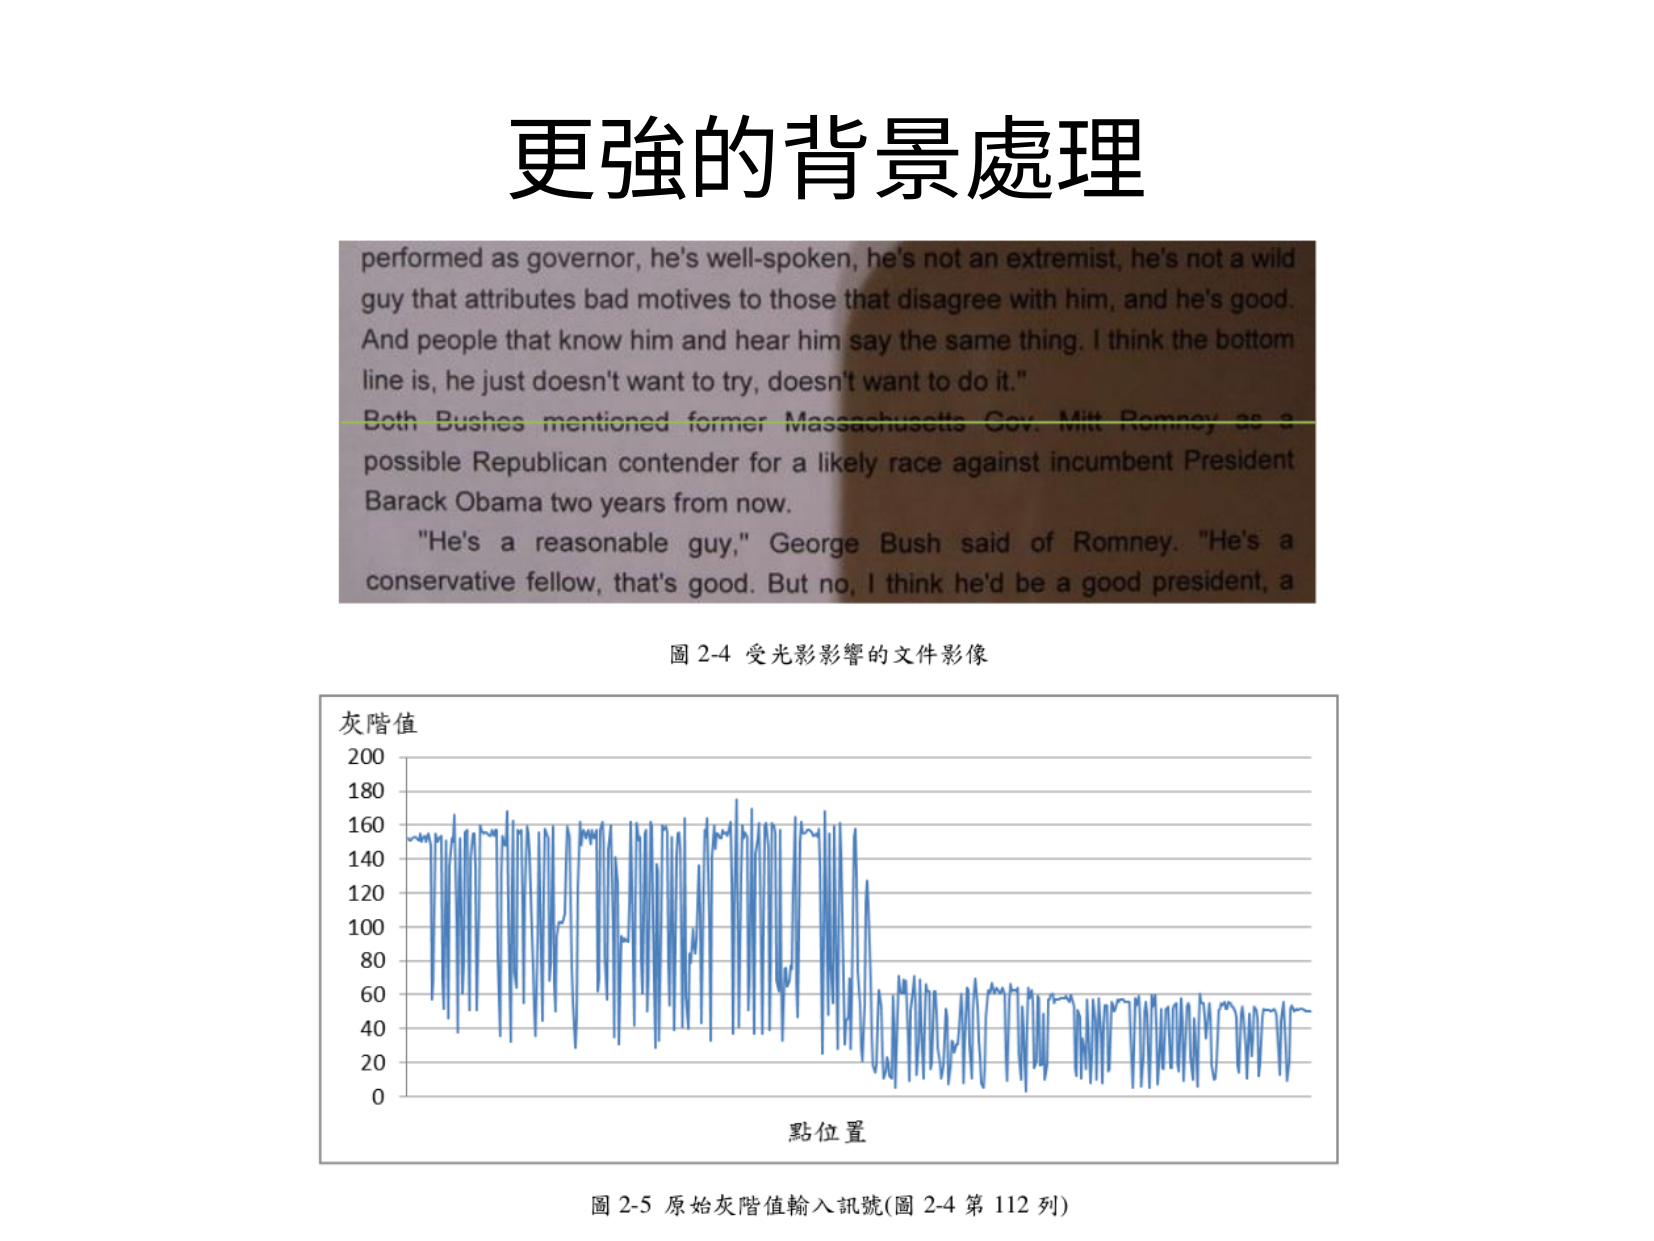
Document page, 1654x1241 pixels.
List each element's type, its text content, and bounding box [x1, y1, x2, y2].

title 更強的背景處理 [82, 49, 1571, 257]
picture [251, 225, 1402, 1235]
